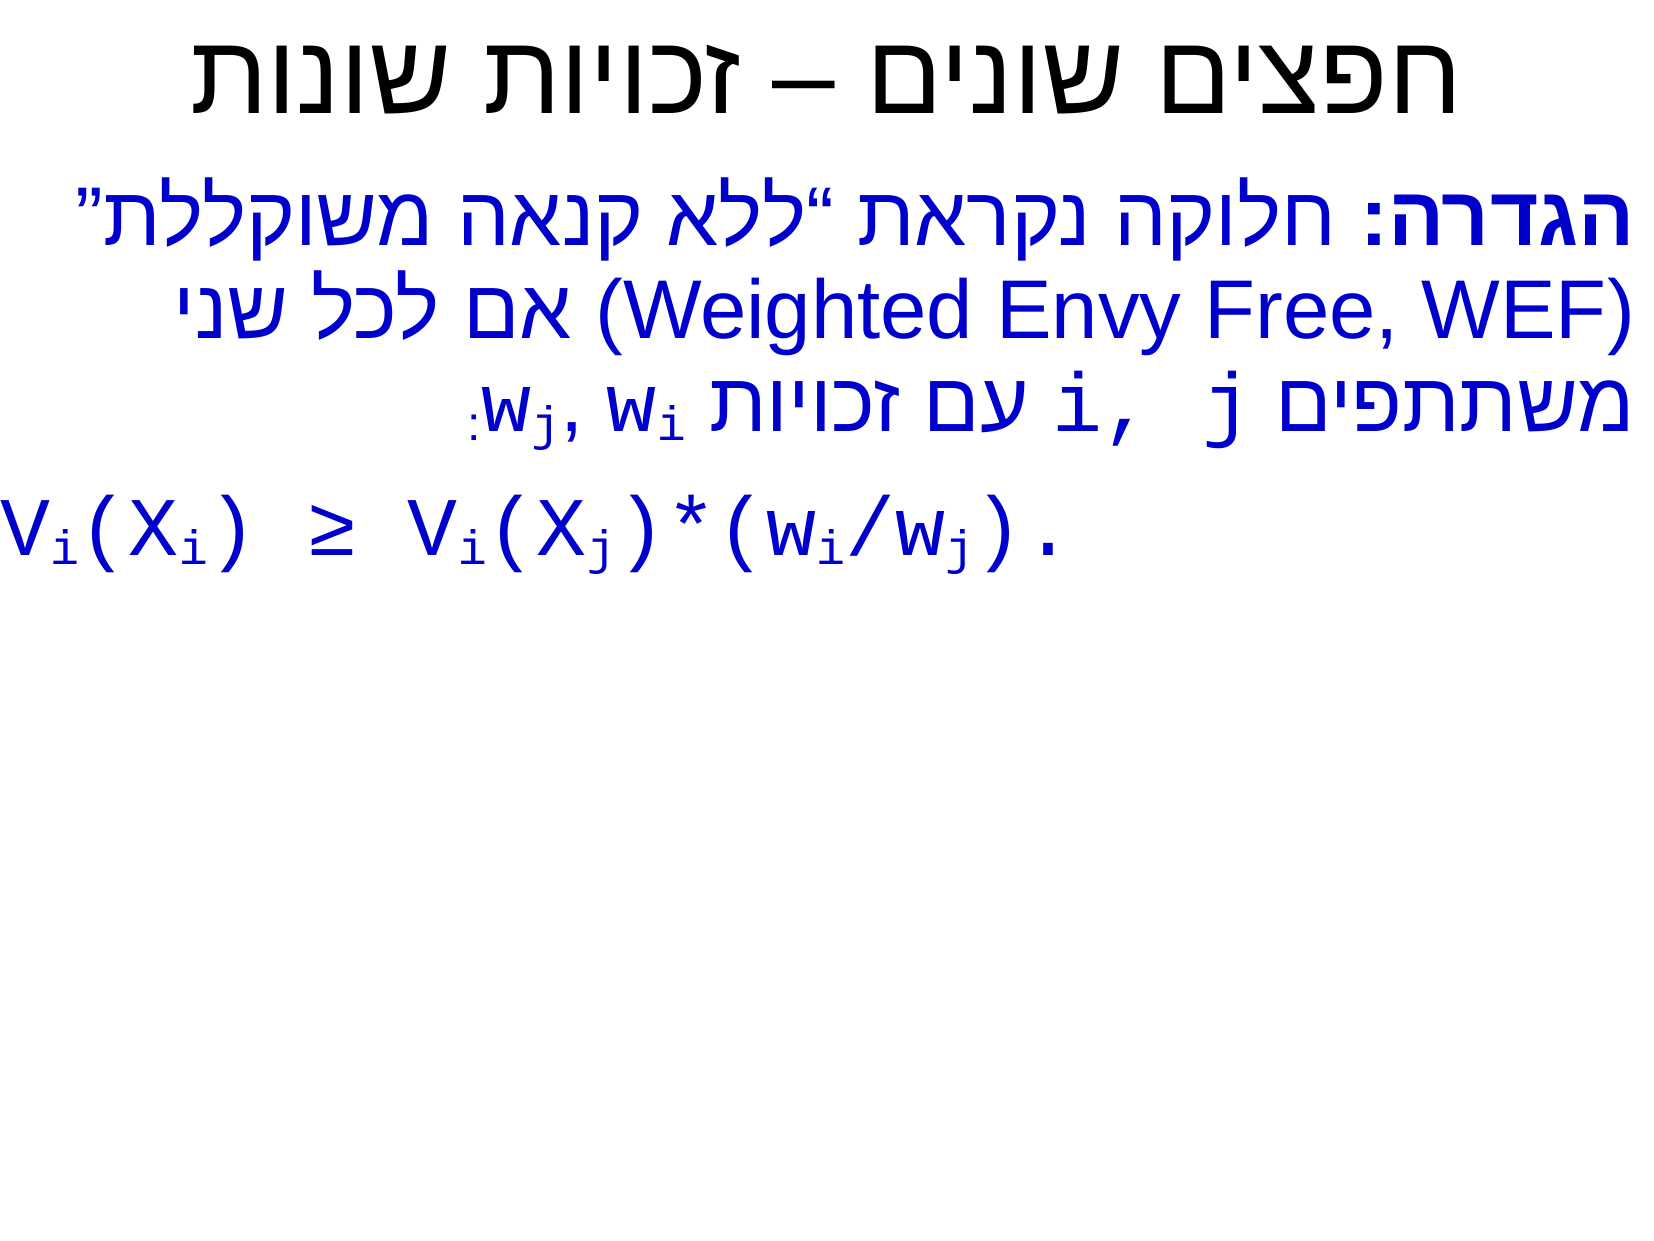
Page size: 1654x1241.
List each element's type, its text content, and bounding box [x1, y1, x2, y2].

title חפצים שונים – זכויות שונות [0, 0, 1654, 151]
list הגדרה: חלוקה נקראת “ללא קנאה משוקללת” (Weighted Envy Free, WEF) אם לכל שני משתתפים i, j עם זכויות wj, wi: Vi(Xi) ≥ Vi(Xj)*(wi/wj). [0, 170, 1636, 1241]
